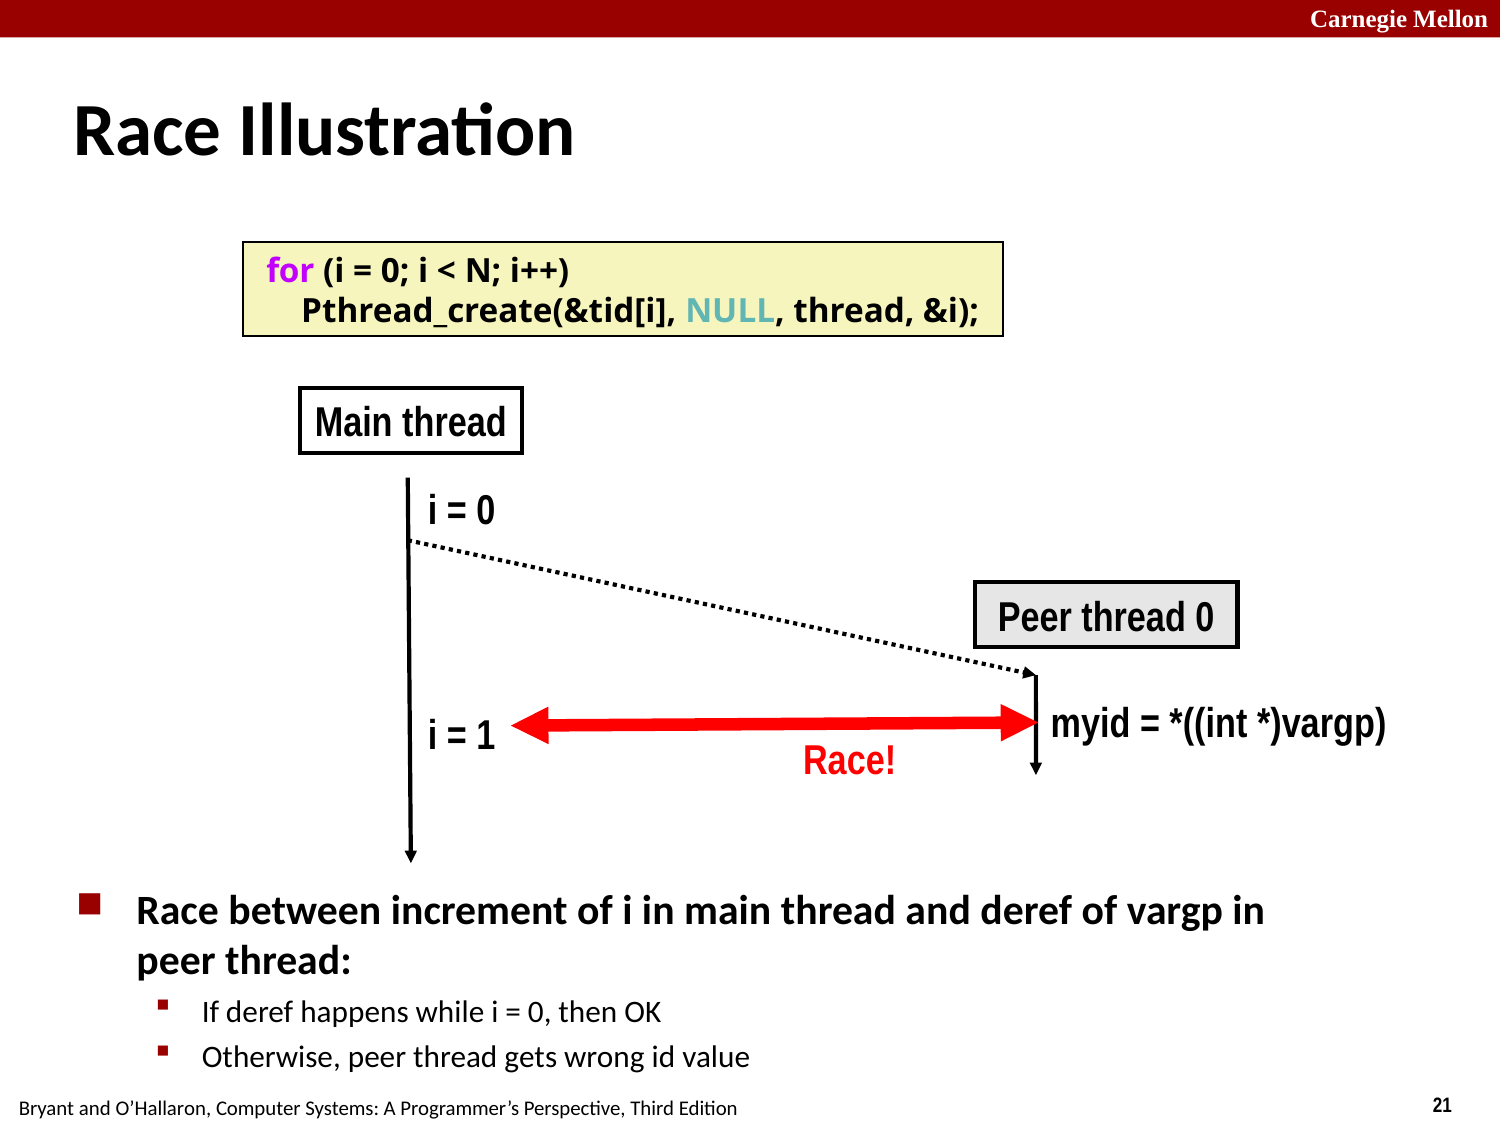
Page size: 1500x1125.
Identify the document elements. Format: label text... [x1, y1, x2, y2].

text_box myid = *((int *)vargp) [1026, 688, 1402, 754]
text_box i = 0 [413, 475, 511, 541]
text_box for (i = 0; i < N; i++) Pthread_create(&tid[i], NULL, thread, &i); [242, 241, 1003, 337]
text_box Peer thread 0 [975, 582, 1238, 648]
text_box Main thread [299, 387, 522, 453]
text_box Race! [788, 725, 912, 791]
list Race between increment of i in main thread and deref of vargp in peer thread: If deref happens while i = 0, then OK Otherwise, peer thread gets wrong id value [65, 875, 1361, 1125]
text_box i = 1 [413, 700, 511, 766]
title Race Illustration [58, 62, 1438, 188]
